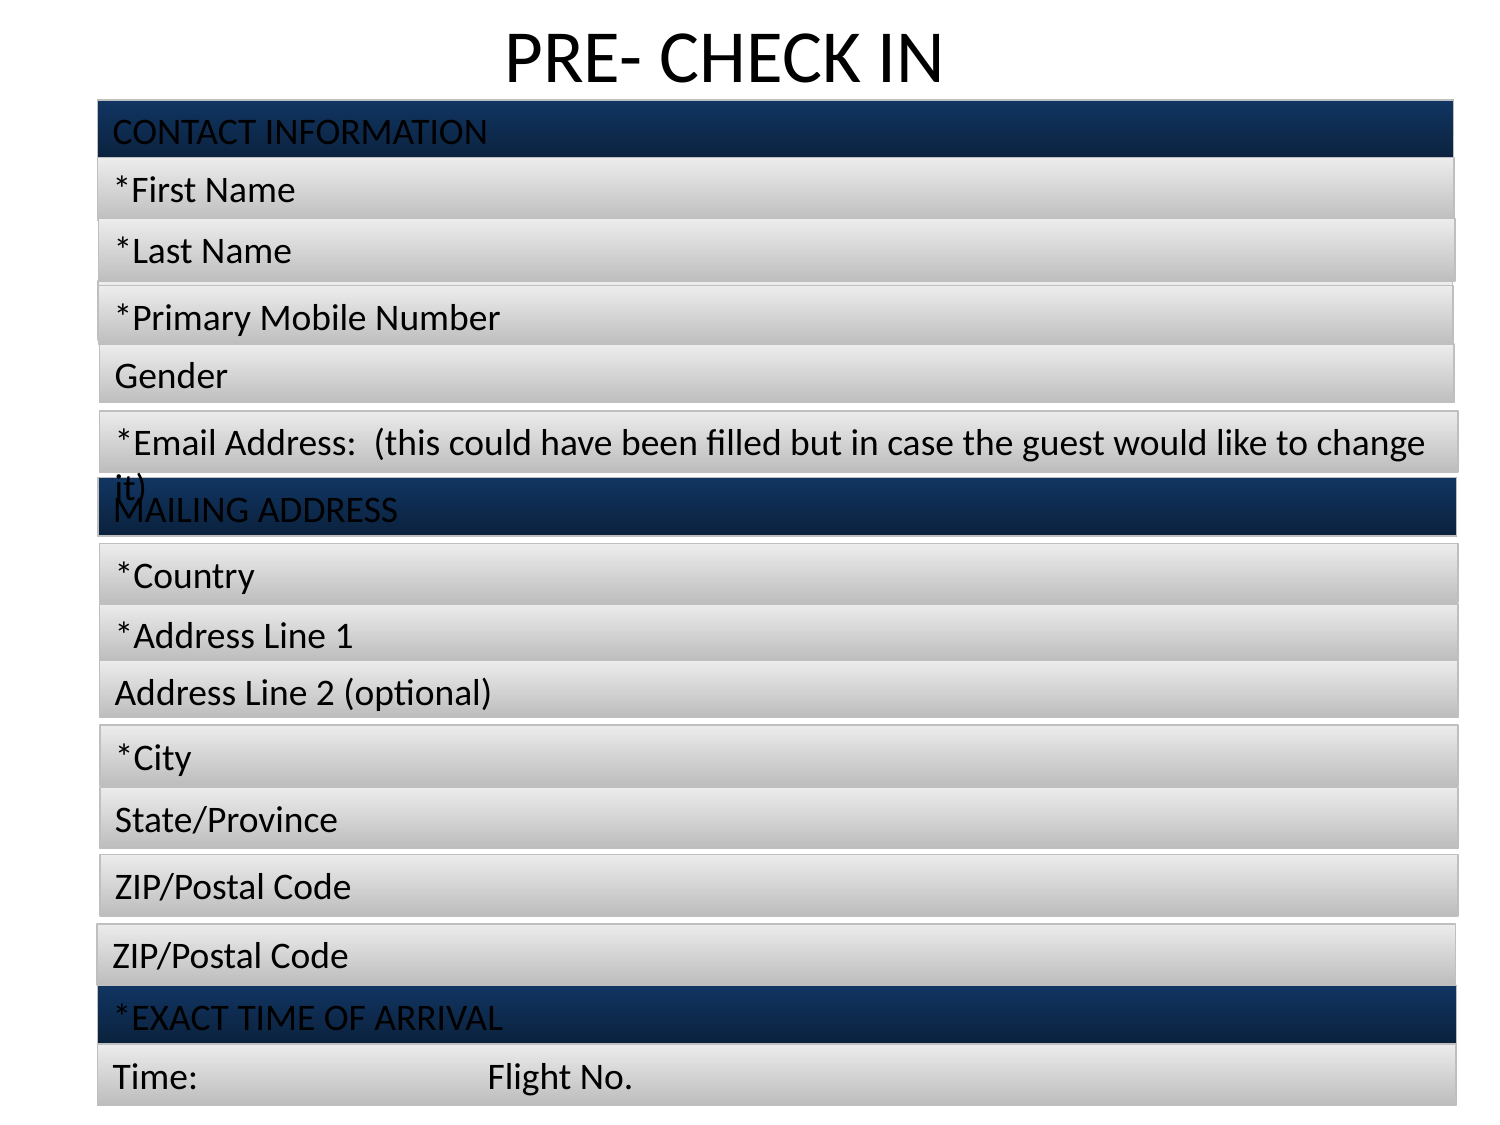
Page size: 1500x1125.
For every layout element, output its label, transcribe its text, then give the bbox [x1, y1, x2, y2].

text_box ZIP/Postal Code [97, 923, 1456, 985]
text_box *EXACT TIME OF ARRIVAL [97, 985, 1457, 1045]
text_box *Country [99, 543, 1458, 603]
text_box State/Province [99, 787, 1459, 849]
text_box *Primary Mobile Number [98, 285, 1454, 344]
text_box Time: Flight No. [97, 1044, 1456, 1106]
text_box *First Name [97, 157, 1455, 221]
text_box *Email Address: (this could have been filled but in case the guest would like to change it) [99, 410, 1458, 473]
text_box MAILING ADDRESS [97, 477, 1457, 537]
text_box *Address Line 1 [99, 603, 1458, 660]
text_box *City [99, 725, 1459, 787]
text_box *Mobile Number [97, 281, 1453, 340]
text_box *Last Name [98, 218, 1456, 282]
text_box Gender [99, 343, 1455, 403]
title PRE- CHECK IN [237, 0, 1213, 88]
list CONTACT INFORMATION [97, 99, 1454, 157]
text_box Address Line 2 (optional) [99, 660, 1458, 718]
text_box ZIP/Postal Code [99, 854, 1459, 916]
